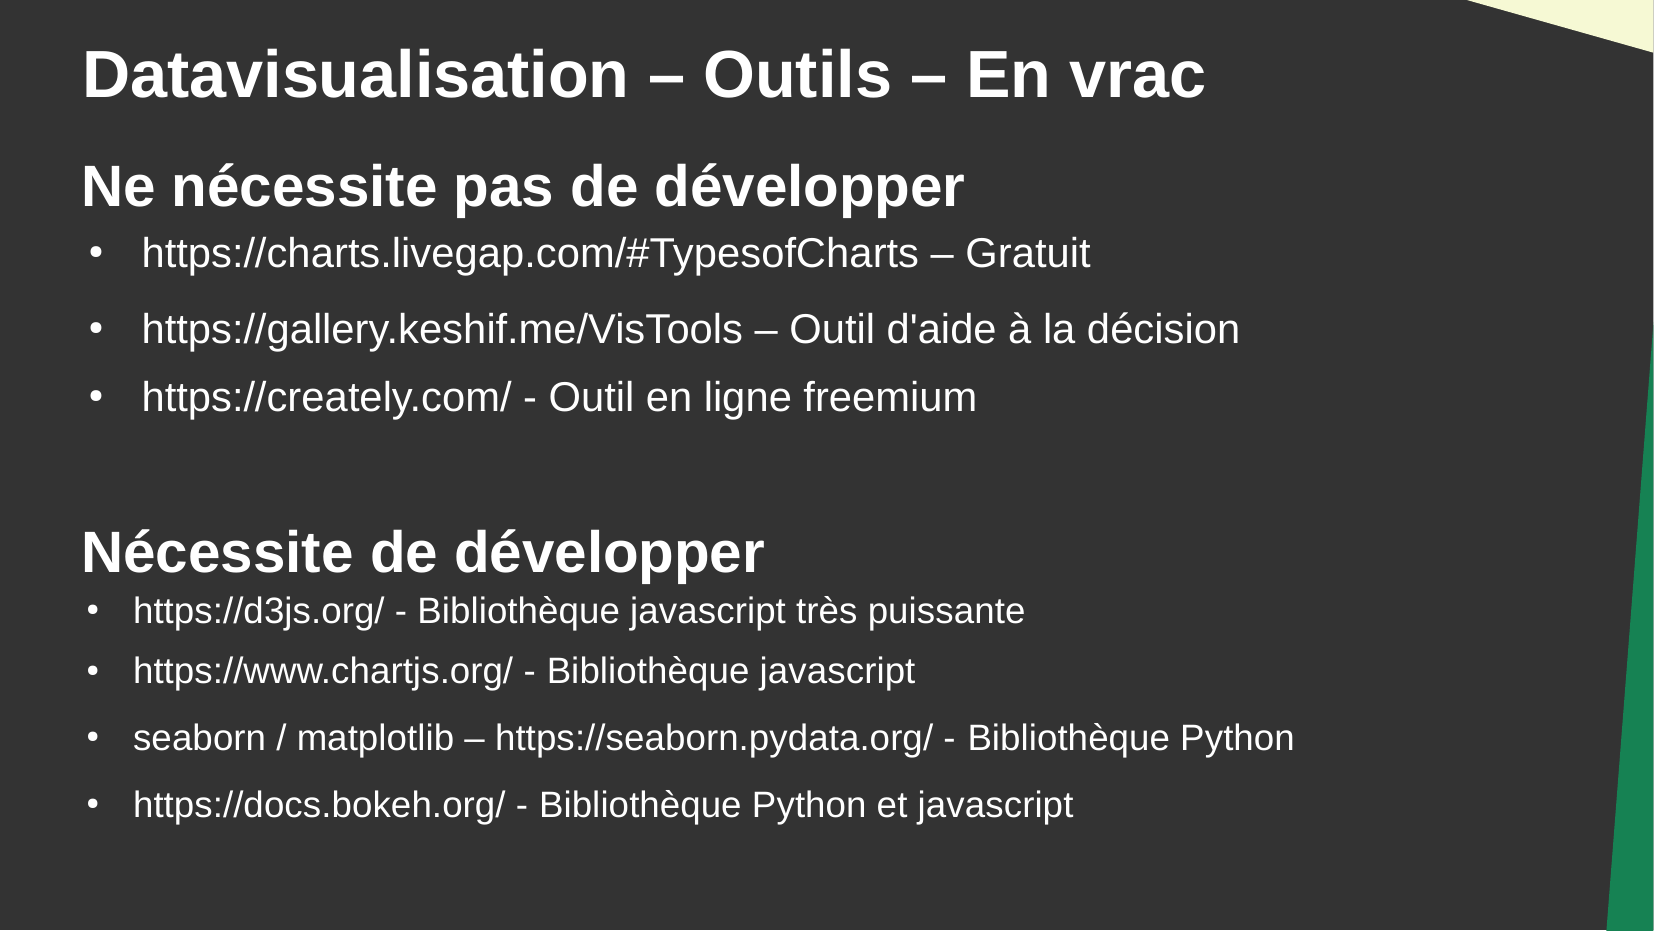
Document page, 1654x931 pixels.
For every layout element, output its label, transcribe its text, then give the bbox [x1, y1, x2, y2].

text_box [1606, 315, 1654, 931]
title Datavisualisation – Outils – En vrac [82, 37, 1571, 122]
list https://d3js.org/ - Bibliothèque javascript très puissante https://www.chartjs.org/ - Bibliothèque javascript seaborn / matplotlib – https://seaborn.pydata.org/ - Bibliothèque Python https://docs.bokeh.org/ - Bibliothèque Python et javascript [70, 590, 1636, 827]
list https://charts.livegap.com/#TypesofCharts – Gratuit https://gallery.keshif.me/VisTools – Outil d'aide à la décision https://creately.com/ - Outil en ligne freemium [70, 229, 1636, 443]
title Ne nécessite pas de développer [81, 153, 1570, 238]
title Nécessite de développer [81, 519, 1570, 604]
text_box [1466, 0, 1654, 53]
